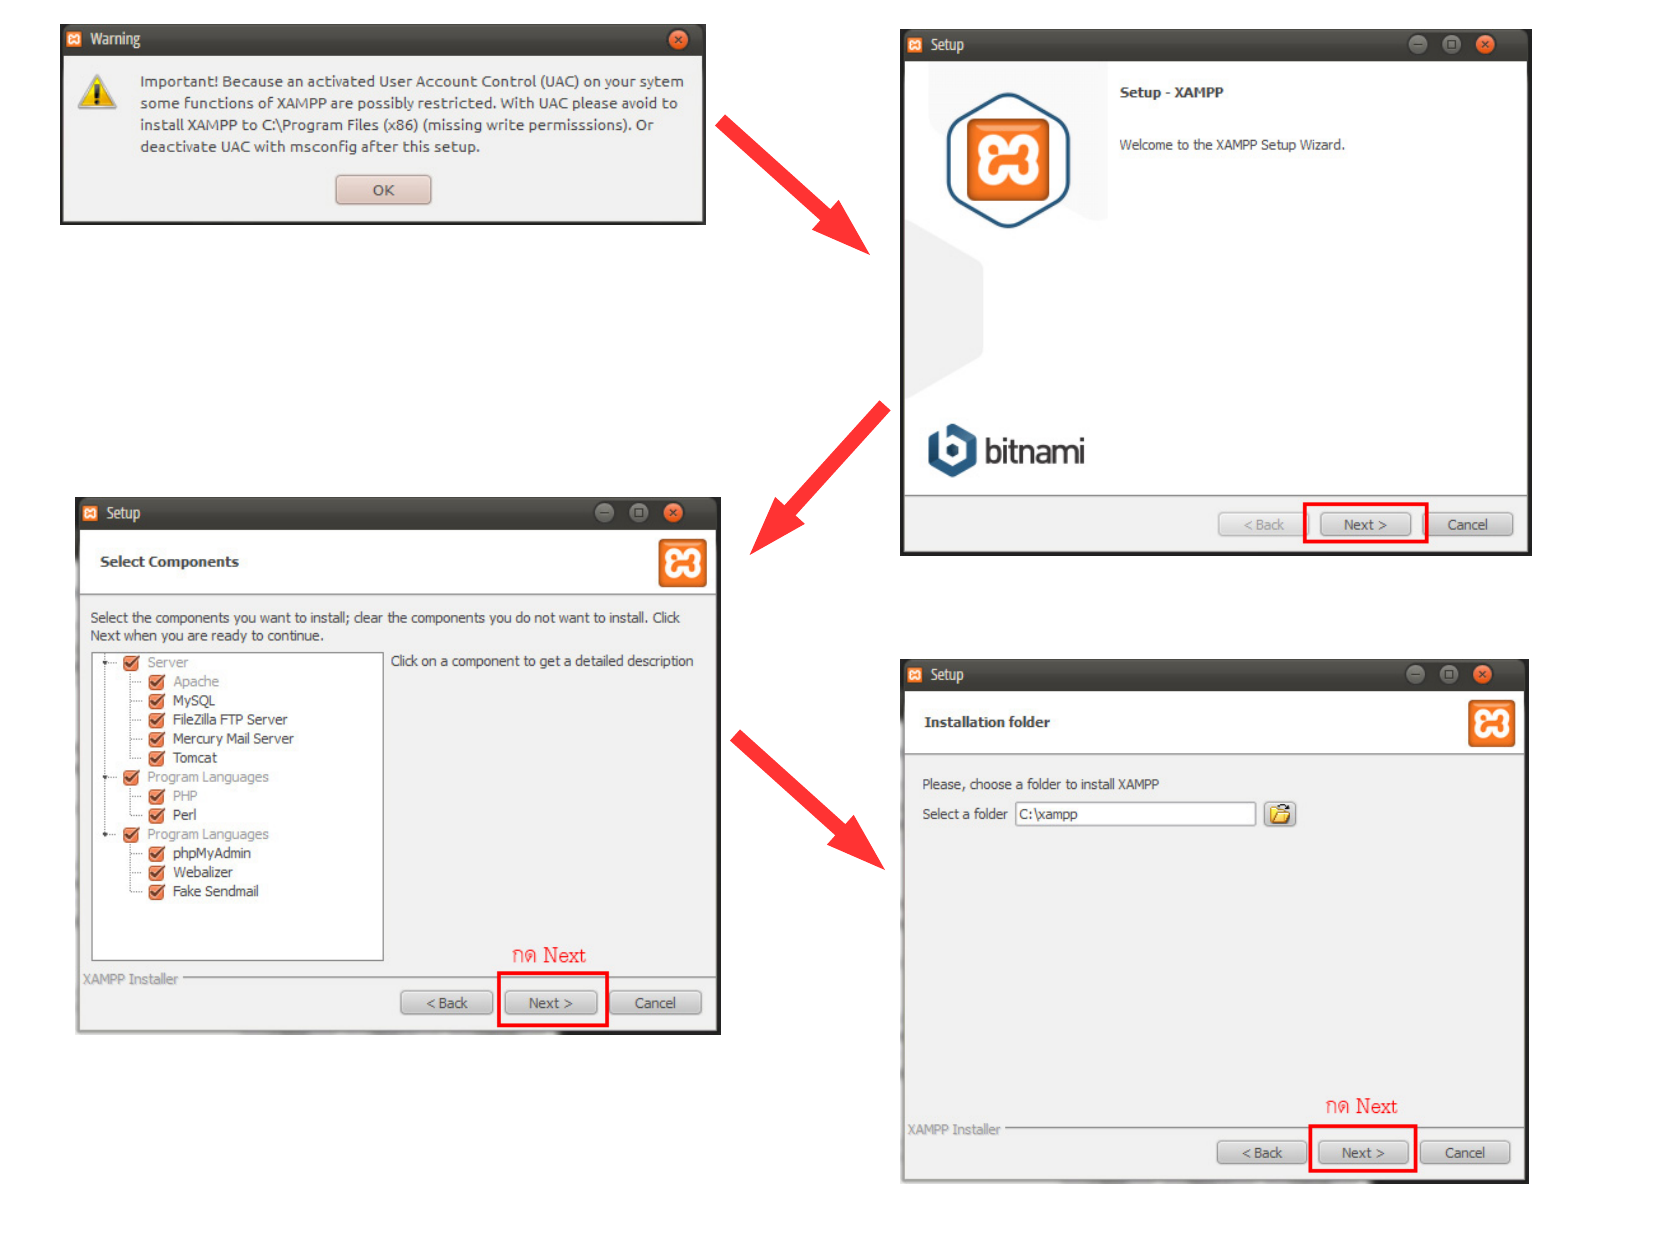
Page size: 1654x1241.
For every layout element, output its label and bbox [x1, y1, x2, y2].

picture [75, 497, 721, 1036]
picture [60, 24, 706, 226]
picture [900, 659, 1529, 1184]
picture [900, 29, 1532, 556]
